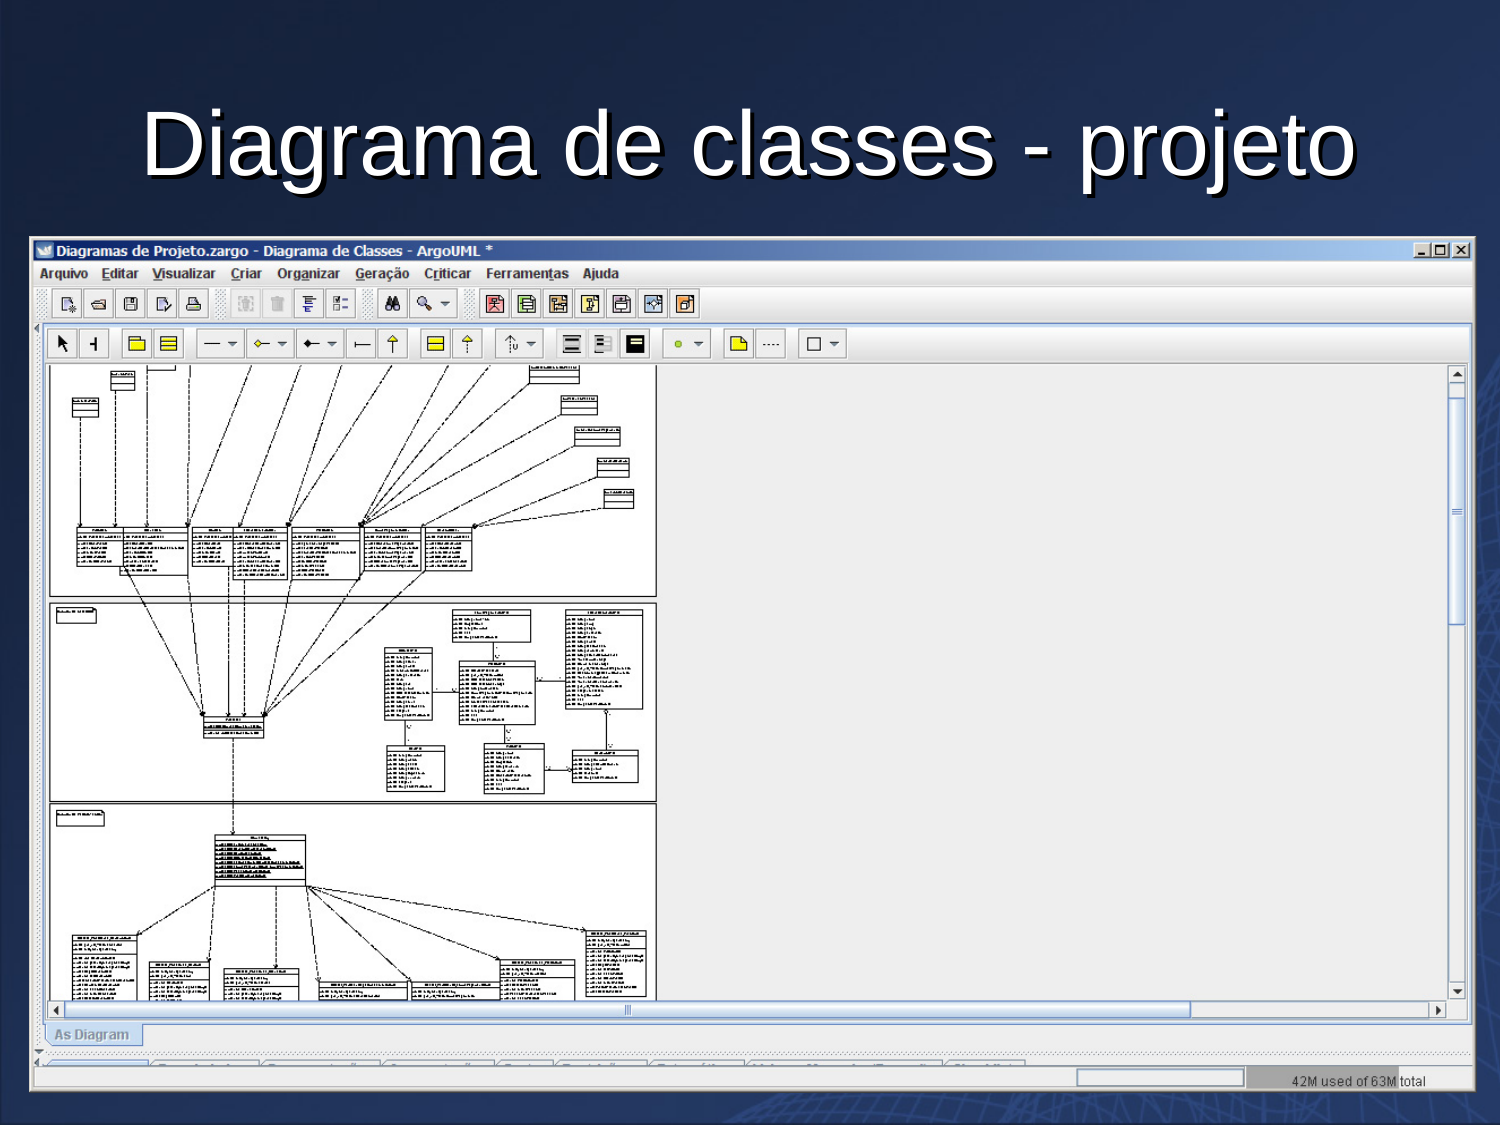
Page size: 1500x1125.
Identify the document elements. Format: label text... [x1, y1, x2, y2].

picture [0, 0, 1500, 1125]
title Diagrama de classes - projeto [75, 20, 1426, 236]
